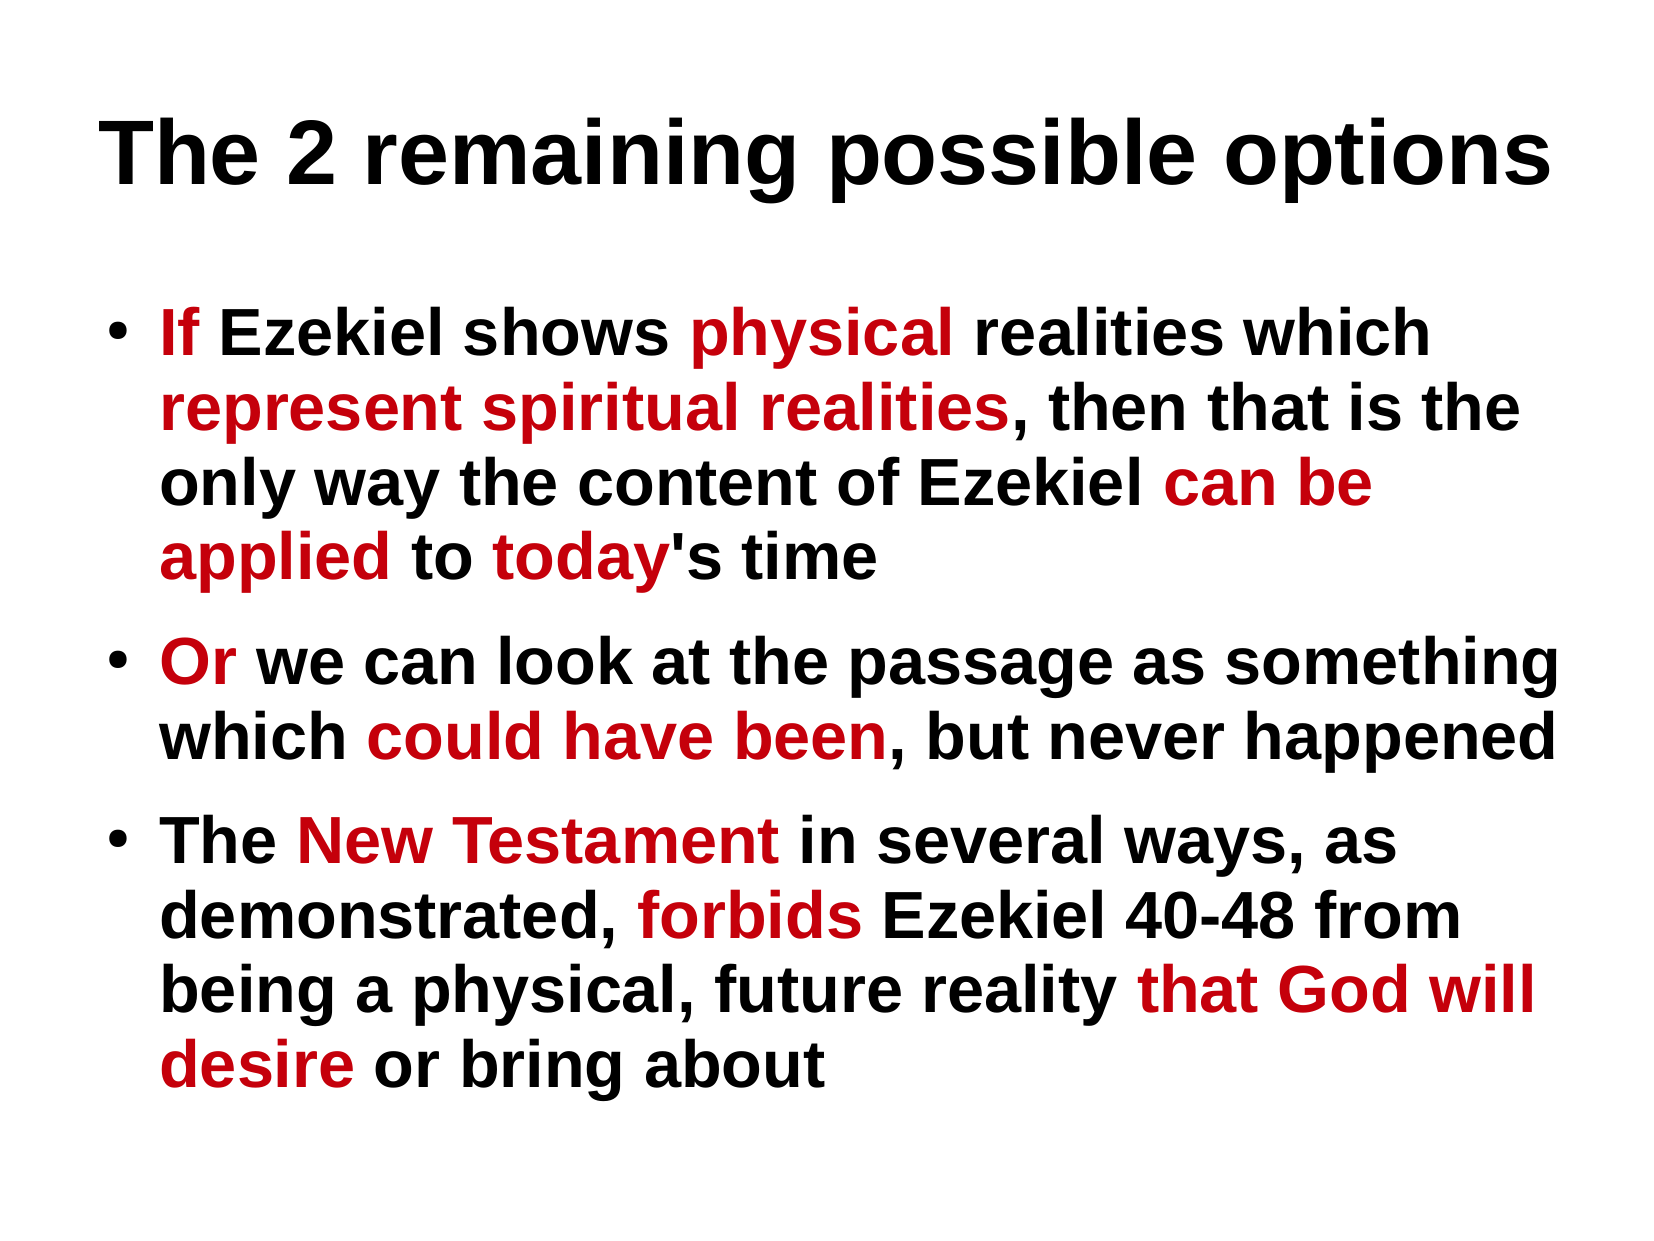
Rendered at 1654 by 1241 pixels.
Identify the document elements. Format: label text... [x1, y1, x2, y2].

list If Ezekiel shows physical realities which represent spiritual realities, then that is the only way the content of Ezekiel can be applied to today's time Or we can look at the passage as something which could have been, but never happened The New Testament in several ways, as demonstrated, forbids Ezekiel 40-48 from being a physical, future reality that God will desire or bring about [88, 295, 1577, 1114]
title The 2 remaining possible options [82, 49, 1571, 257]
